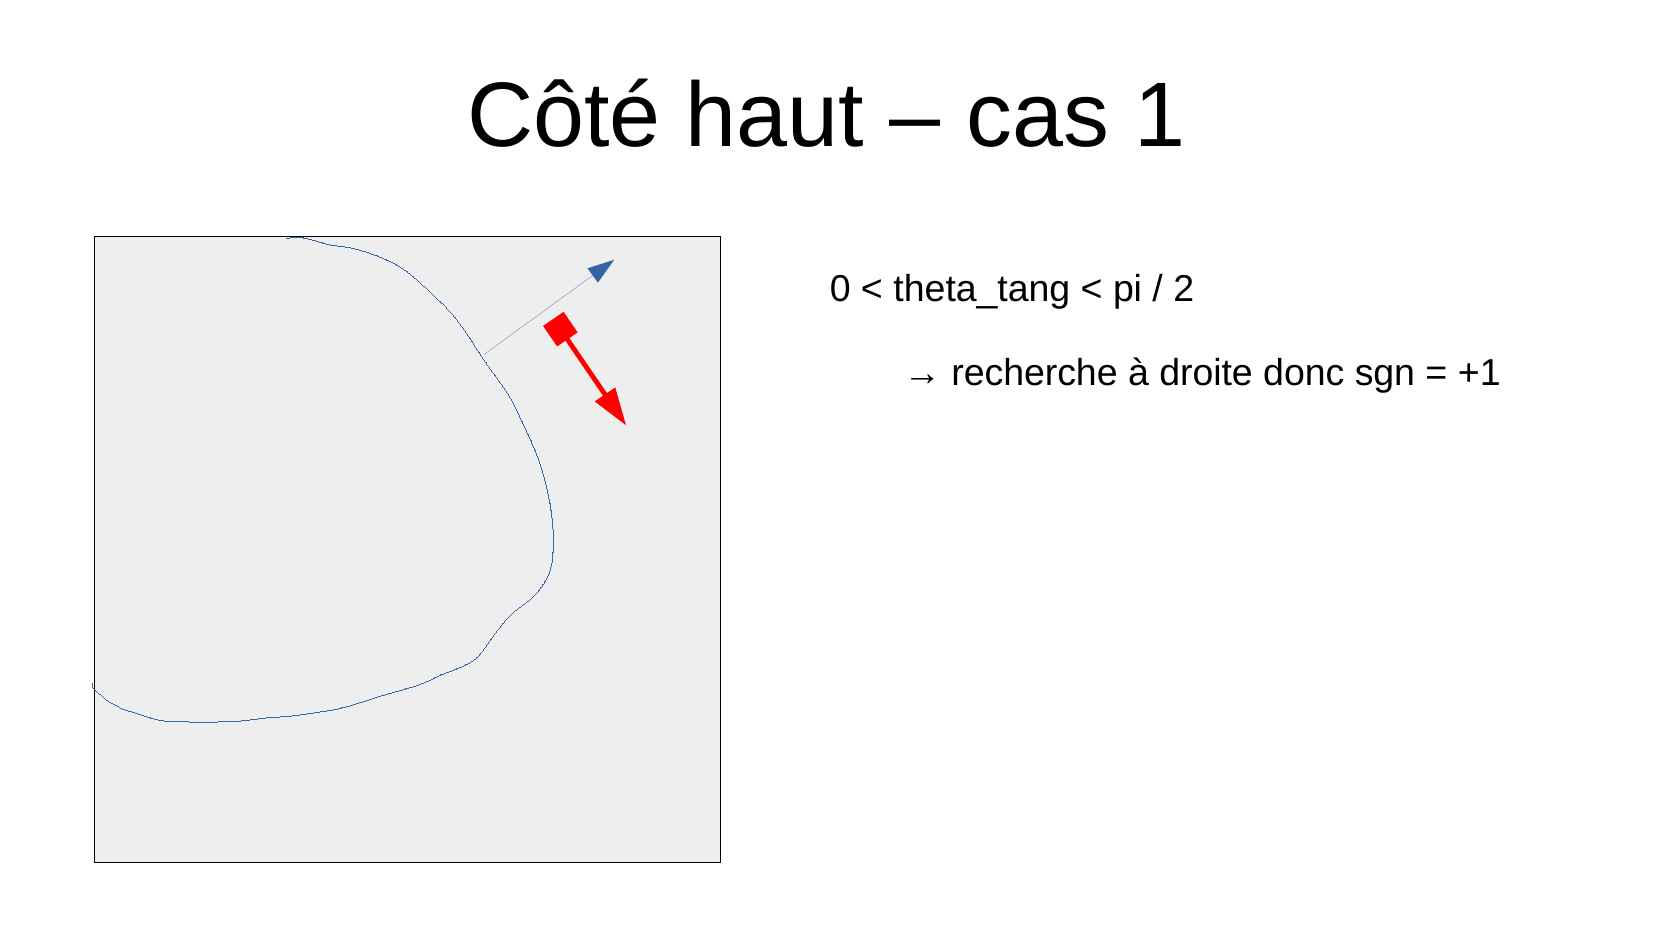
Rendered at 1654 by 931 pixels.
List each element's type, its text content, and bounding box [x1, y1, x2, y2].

text_box [94, 236, 721, 863]
title Côté haut – cas 1 [82, 37, 1571, 193]
text_box 0 < theta_tang < pi / 2 → recherche à droite donc sgn = +1 [814, 259, 1583, 401]
